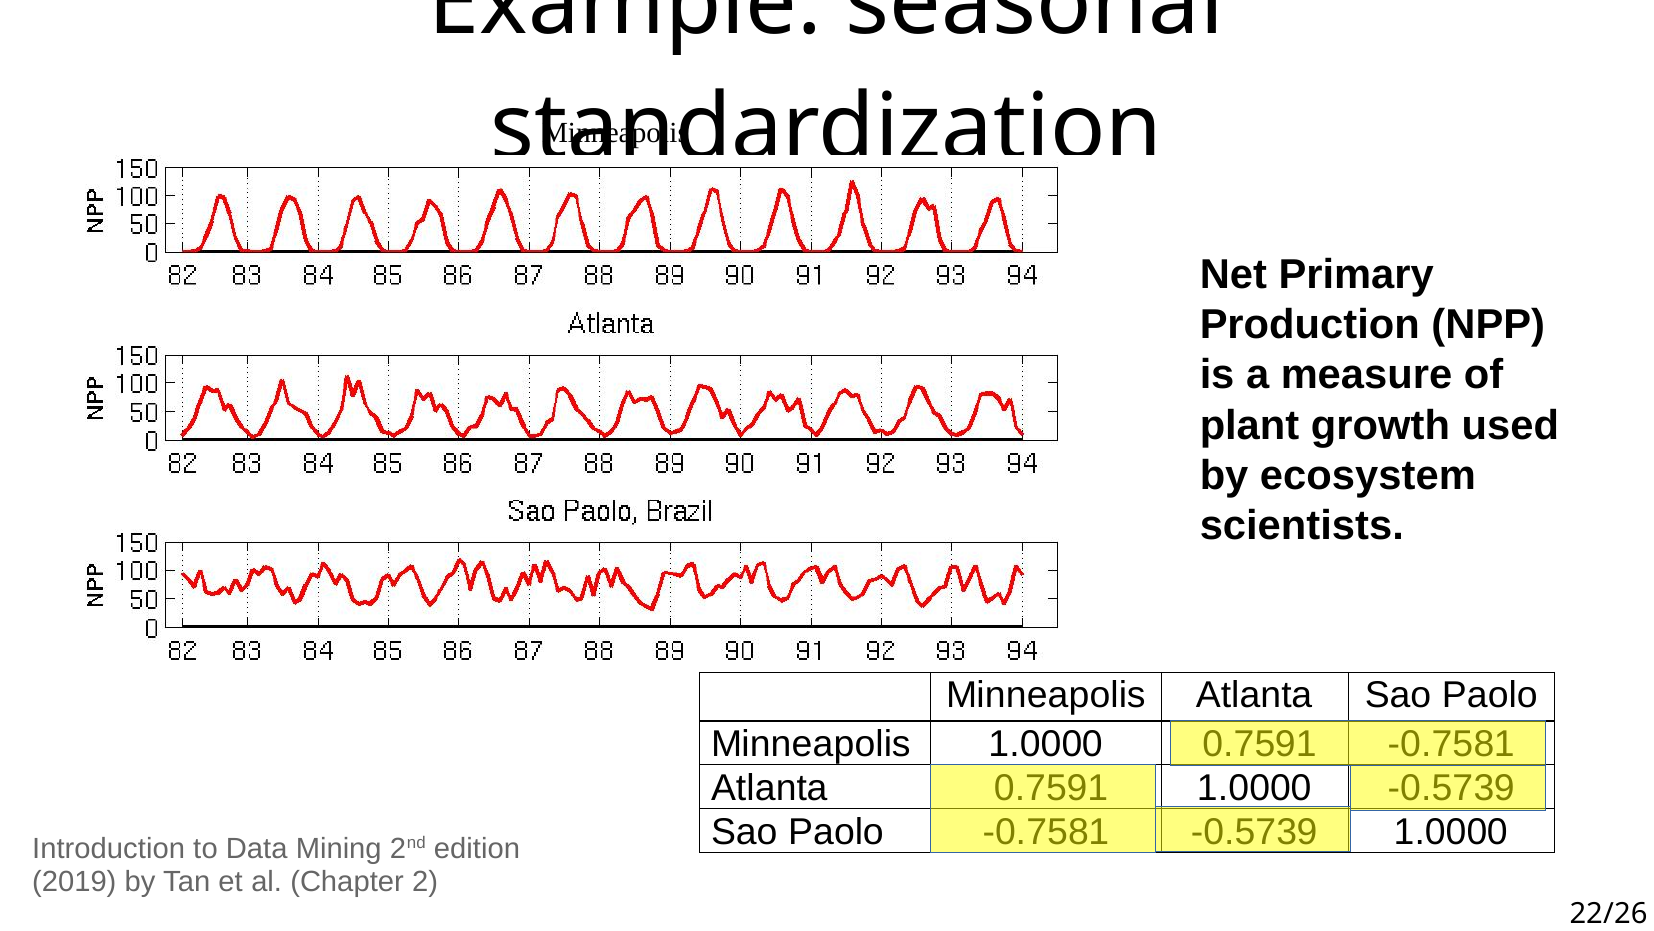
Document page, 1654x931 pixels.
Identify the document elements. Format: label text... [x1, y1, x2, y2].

text_box [930, 720, 1546, 853]
text_box Net Primary Production (NPP) is a measure of plant growth used by ecosystem scientists. [1185, 239, 1585, 555]
text_box Introduction to Data Mining 2nd edition (2019) by Tan et al. (Chapter 2) [17, 825, 556, 916]
picture [15, 155, 1621, 883]
title Example: seasonal standardization [82, 1, 1571, 121]
text_box Minneapolis [527, 105, 762, 156]
